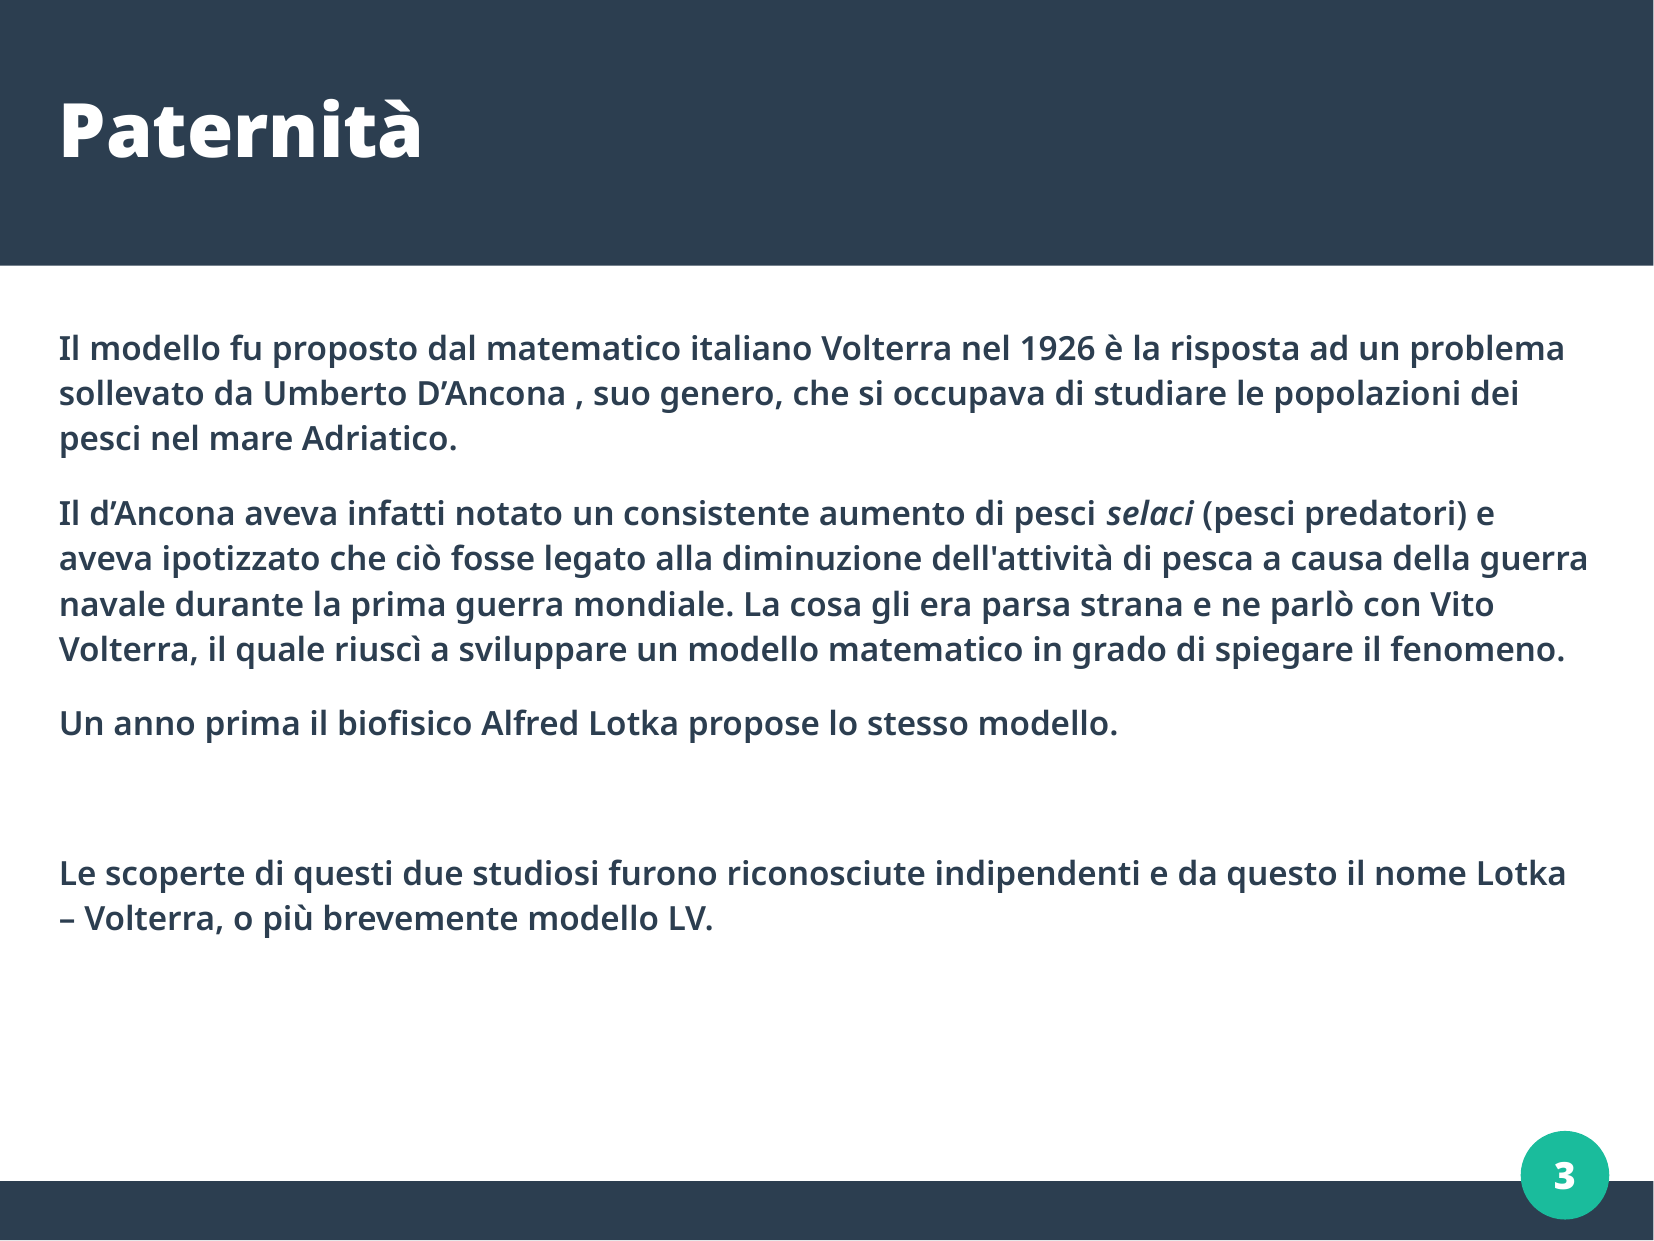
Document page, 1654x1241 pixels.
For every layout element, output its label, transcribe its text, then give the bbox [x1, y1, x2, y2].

list Il modello fu proposto dal matematico italiano Volterra nel 1926 è la risposta ad un problema sollevato da Umberto D’Ancona , suo genero, che si occupava di studiare le popolazioni dei pesci nel mare Adriatico. Il d’Ancona aveva infatti notato un consistente aumento di pesci selaci (pesci predatori) e aveva ipotizzato che ciò fosse legato alla diminuzione dell'attività di pesca a causa della guerra navale durante la prima guerra mondiale. La cosa gli era parsa strana e ne parlò con Vito Volterra, il quale riuscì a sviluppare un modello matematico in grado di spiegare il fenomeno. Un anno prima il biofisico Alfred Lotka propose lo stesso modello. Le scoperte di questi due studiosi furono riconosciute indipendenti e da questo il nome Lotka – Volterra, o più brevemente modello LV. [59, 324, 1595, 1152]
title Paternità [59, 49, 1595, 207]
